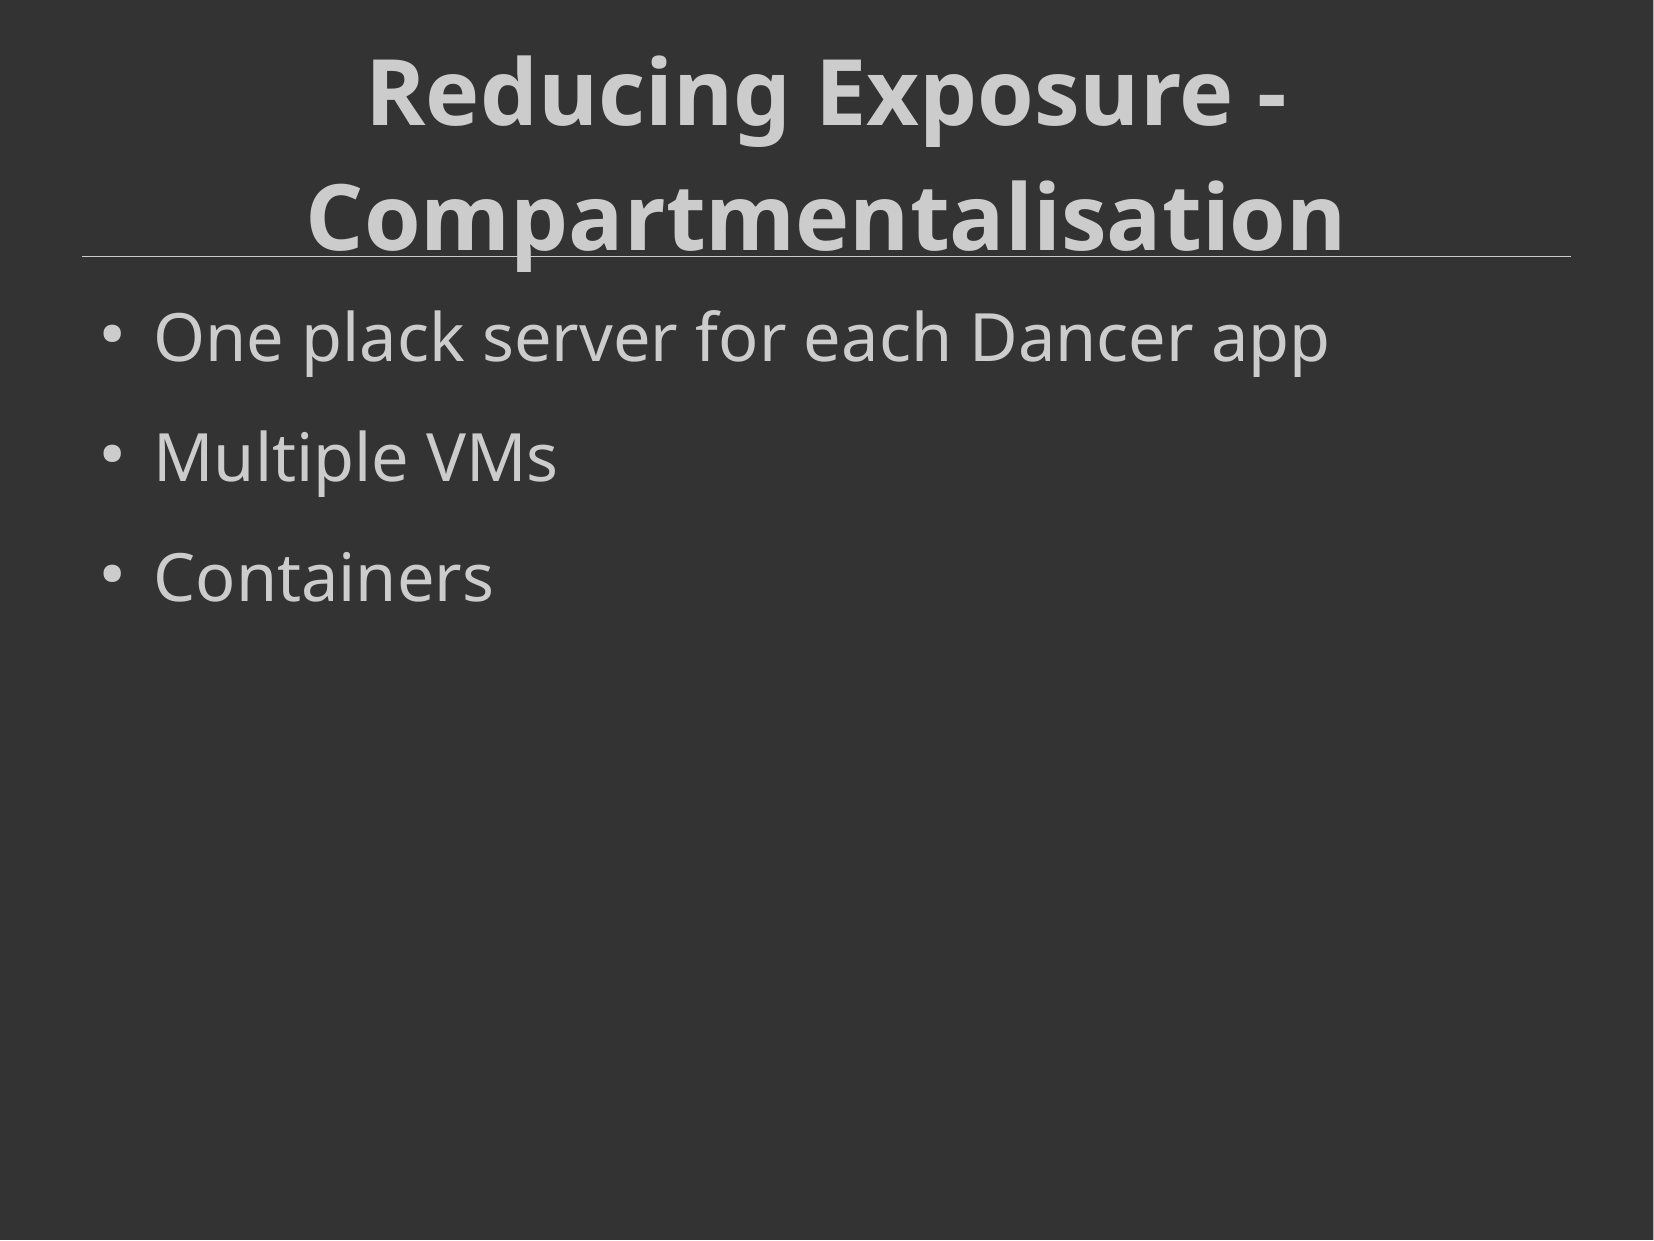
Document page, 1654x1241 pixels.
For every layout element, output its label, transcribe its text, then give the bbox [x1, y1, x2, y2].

list One plack server for each Dancer app Multiple VMs Containers [82, 290, 1571, 1010]
title Reducing Exposure - Compartmentalisation [82, 45, 1571, 260]
